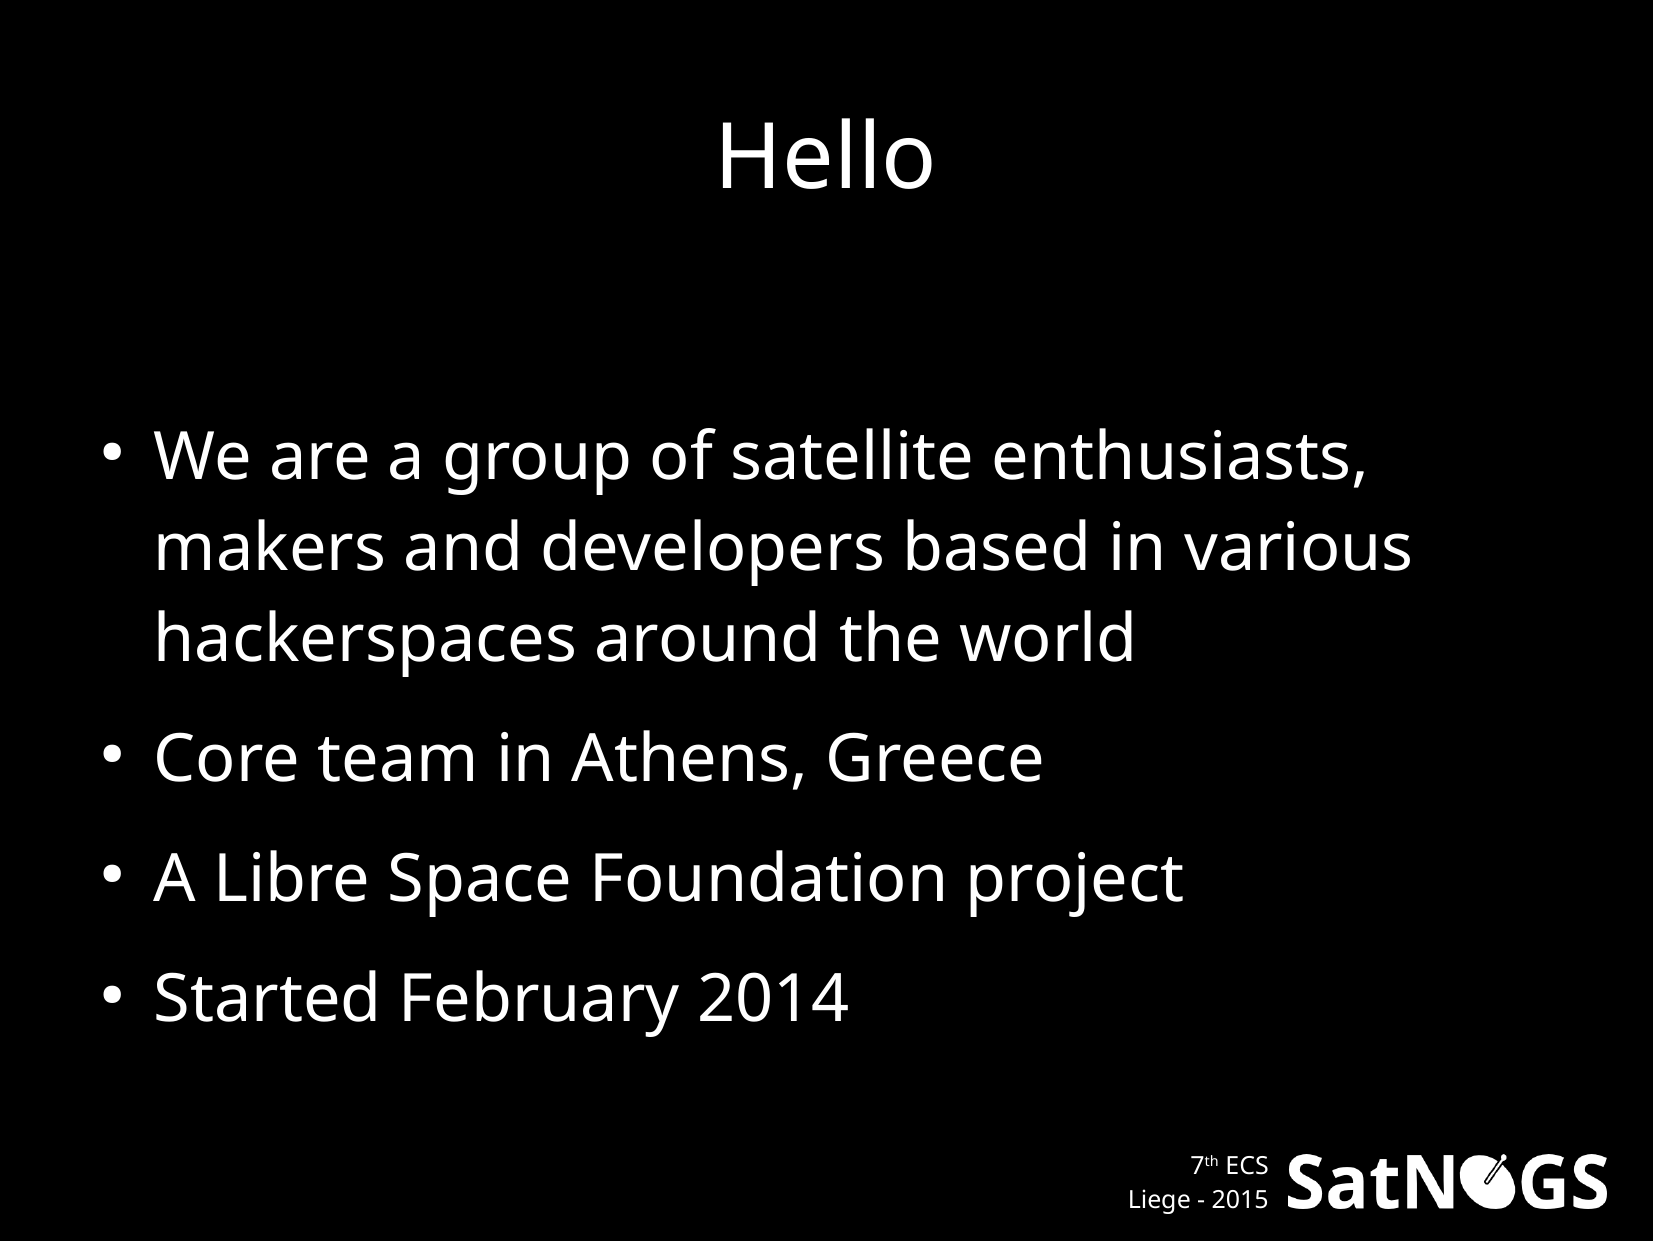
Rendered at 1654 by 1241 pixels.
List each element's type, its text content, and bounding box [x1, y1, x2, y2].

picture [1288, 1154, 1607, 1209]
title Hello [82, 49, 1571, 257]
list We are a group of satellite enthusiasts, makers and developers based in various hackerspaces around the world Core team in Athens, Greece A Libre Space Foundation project Started February 2014 [82, 408, 1571, 1128]
